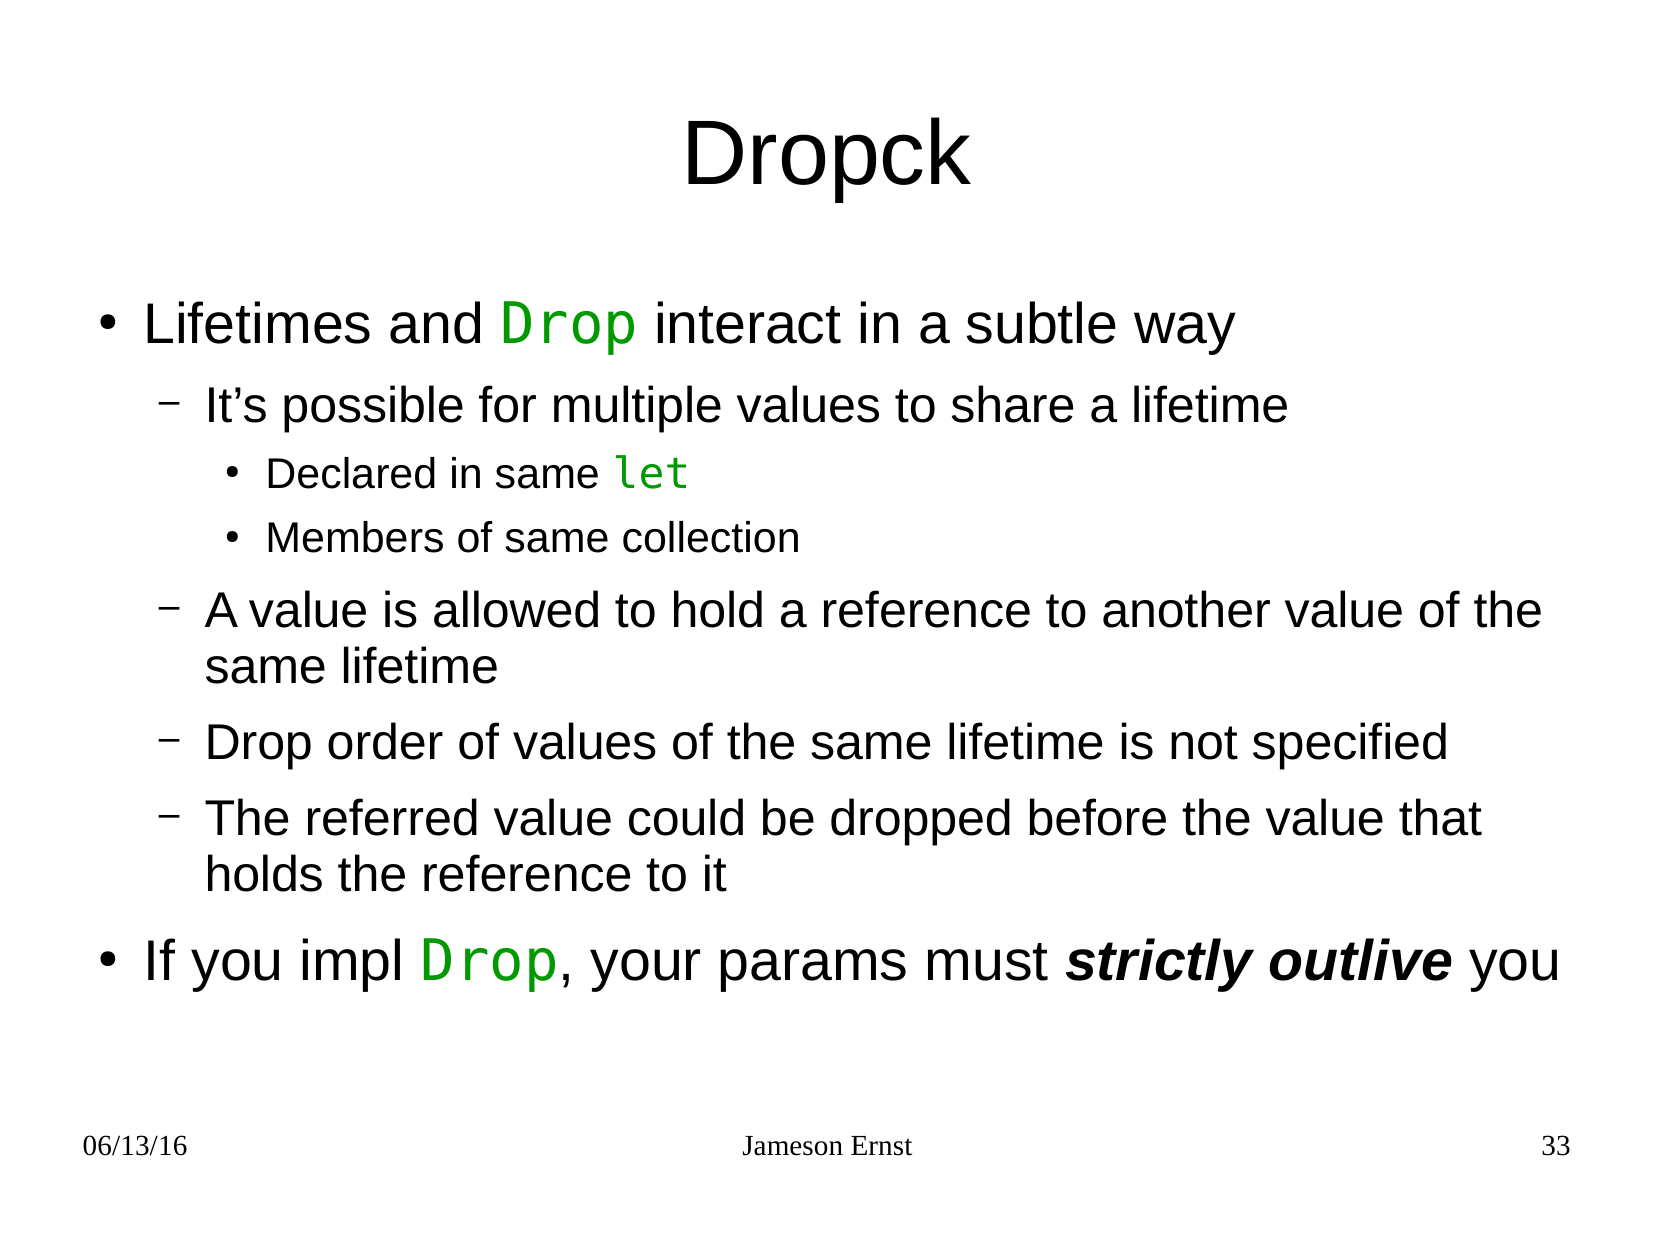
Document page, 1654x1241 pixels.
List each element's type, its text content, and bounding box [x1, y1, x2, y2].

title Dropck [82, 49, 1571, 257]
list Lifetimes and Drop interact in a subtle way It’s possible for multiple values to share a lifetime Declared in same let Members of same collection A value is allowed to hold a reference to another value of the same lifetime Drop order of values of the same lifetime is not specified The referred value could be dropped before the value that holds the reference to it If you impl Drop, your params must strictly outlive you [82, 290, 1571, 1010]
